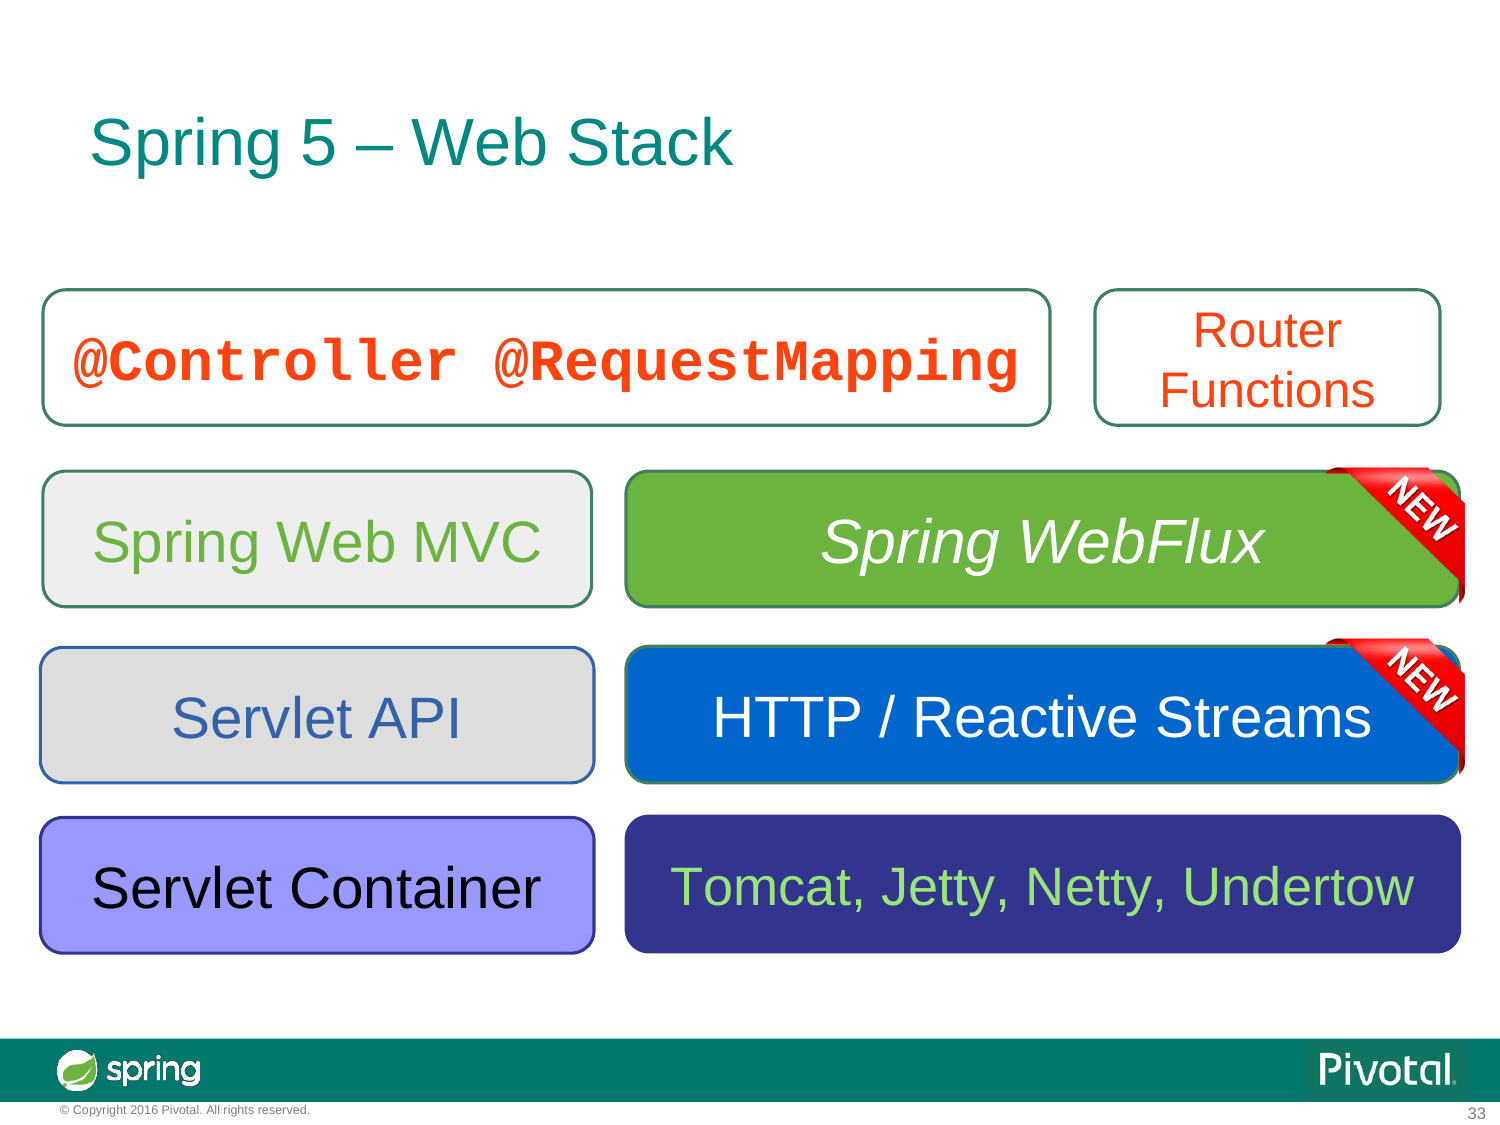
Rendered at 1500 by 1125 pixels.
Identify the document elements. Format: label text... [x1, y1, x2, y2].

text_box Spring WebFlux [625, 471, 1317, 607]
title Spring 5 – Web Stack [75, 45, 1426, 233]
text_box Servlet Container [40, 817, 595, 954]
text_box @Controller @RequestMapping [42, 289, 1051, 426]
picture [1317, 629, 1474, 782]
picture [32, 1039, 210, 1101]
text_box Router Functions [1095, 289, 1441, 426]
picture [1317, 458, 1474, 611]
text_box HTTP / Reactive Streams [625, 646, 1443, 783]
text_box Tomcat, Jetty, Netty, Undertow [626, 816, 1460, 952]
text_box Spring Web MVC [42, 471, 592, 607]
picture [1305, 1041, 1468, 1100]
text_box Servlet API [40, 647, 595, 783]
